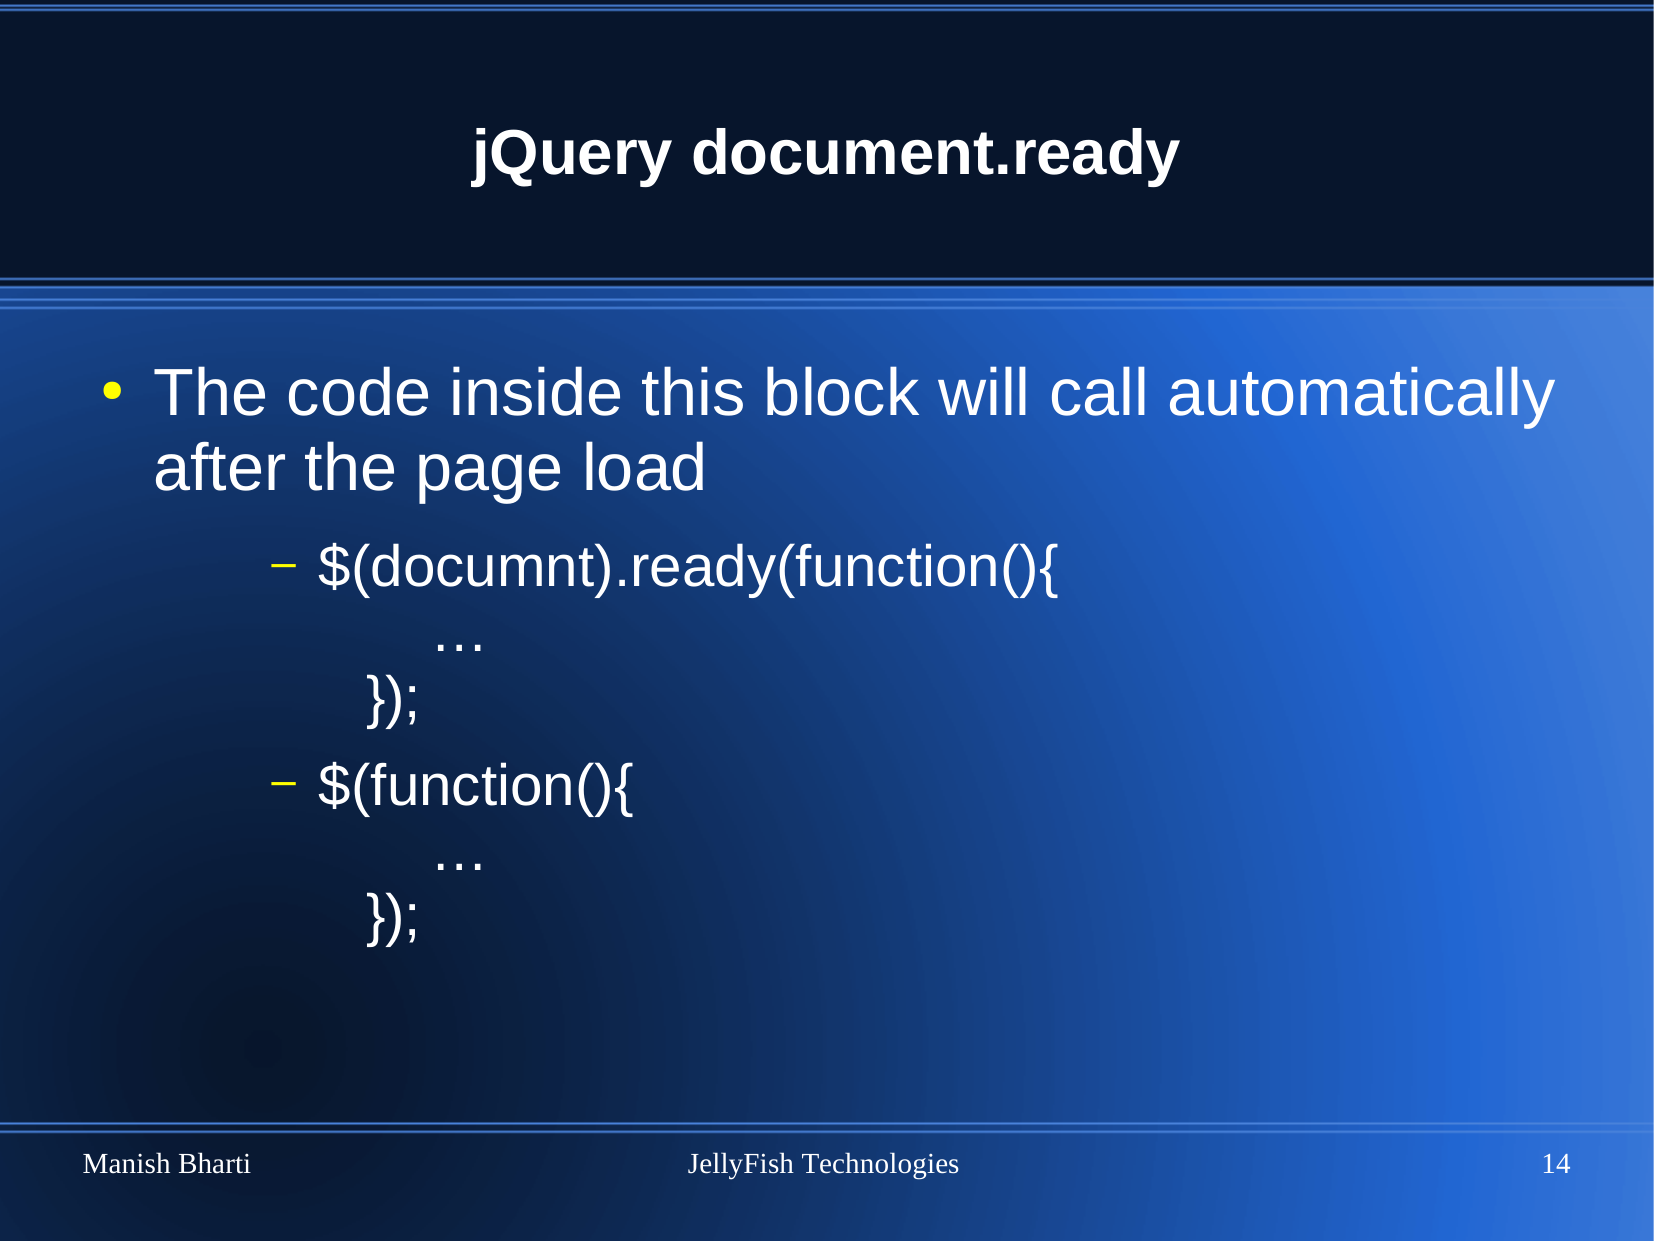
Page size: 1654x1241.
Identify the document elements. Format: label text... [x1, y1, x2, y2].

list The code inside this block will call automatically after the page load $(documnt).ready(function(){ … }); $(function(){ … }); [82, 355, 1571, 1075]
picture [0, 0, 1654, 1241]
title jQuery document.ready [82, 49, 1571, 257]
